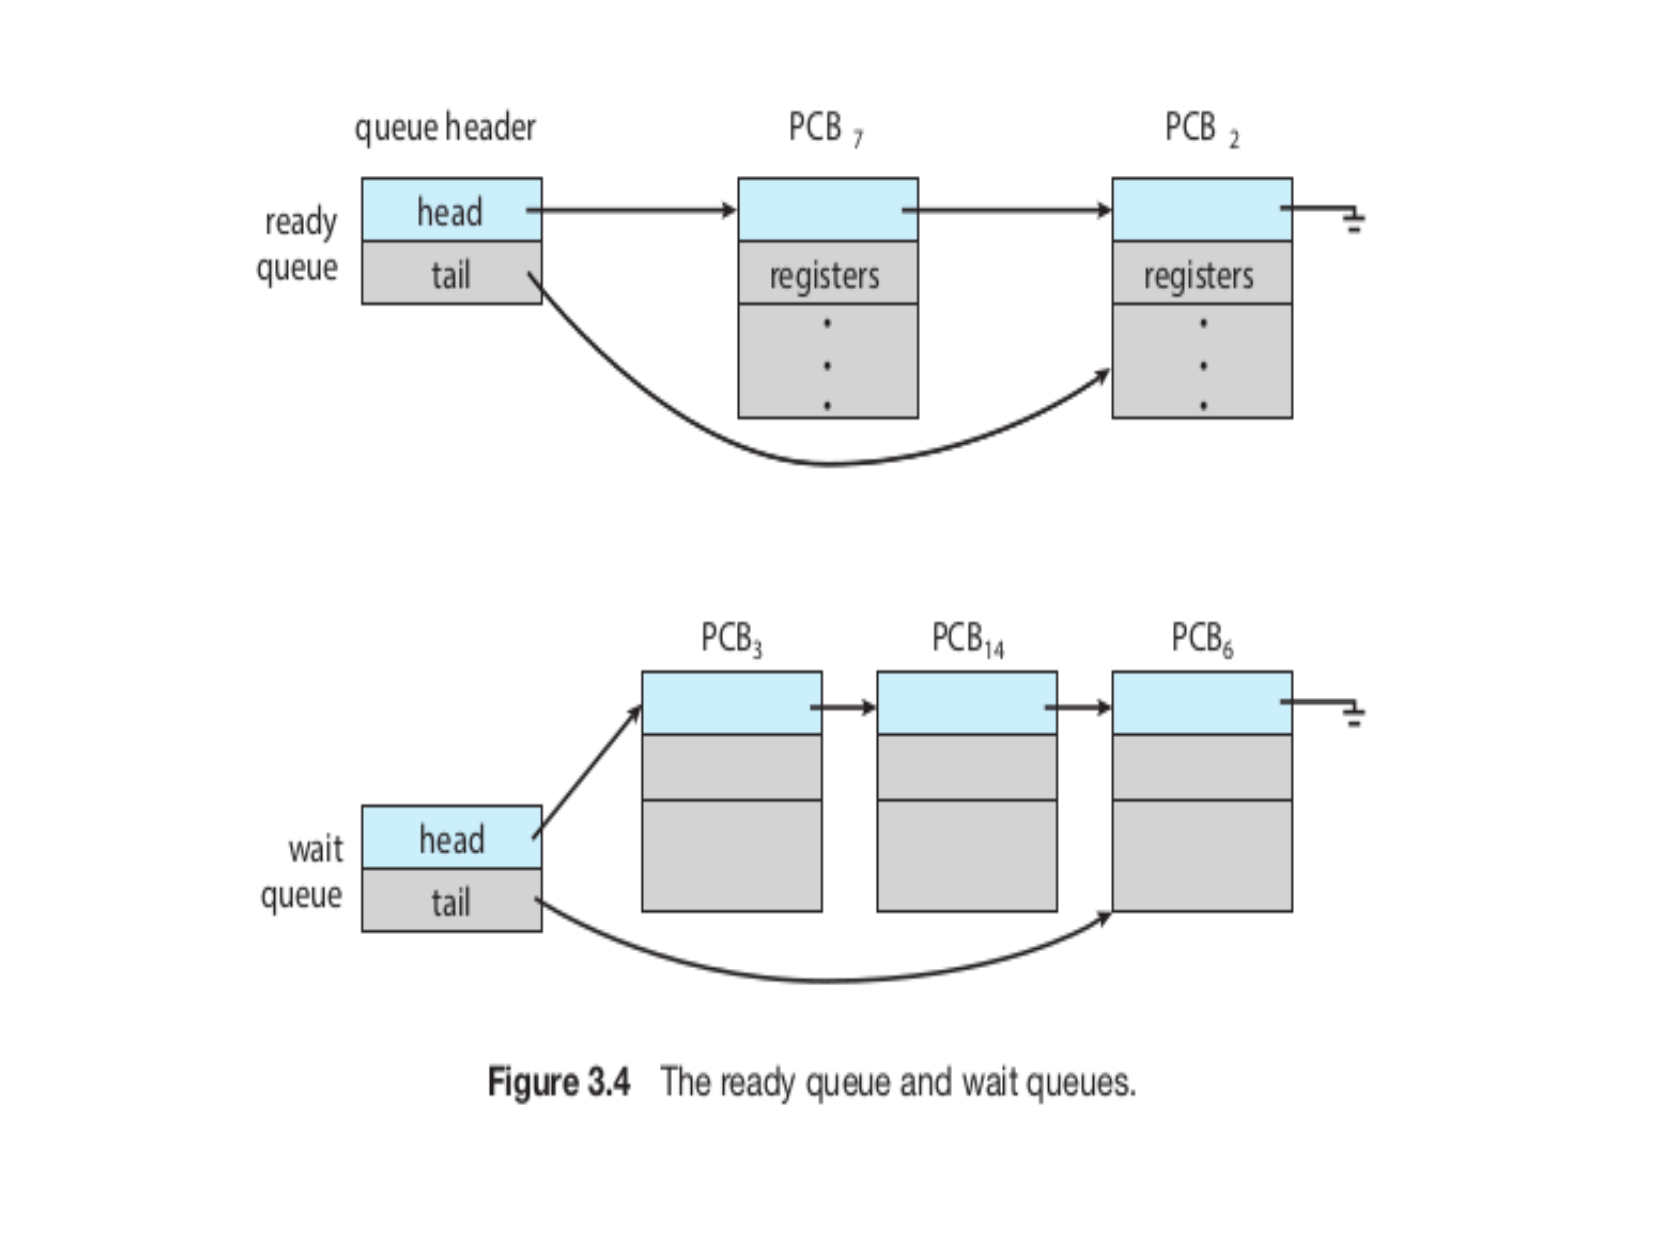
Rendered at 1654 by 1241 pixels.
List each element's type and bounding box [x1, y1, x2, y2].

picture [165, 78, 1465, 1142]
